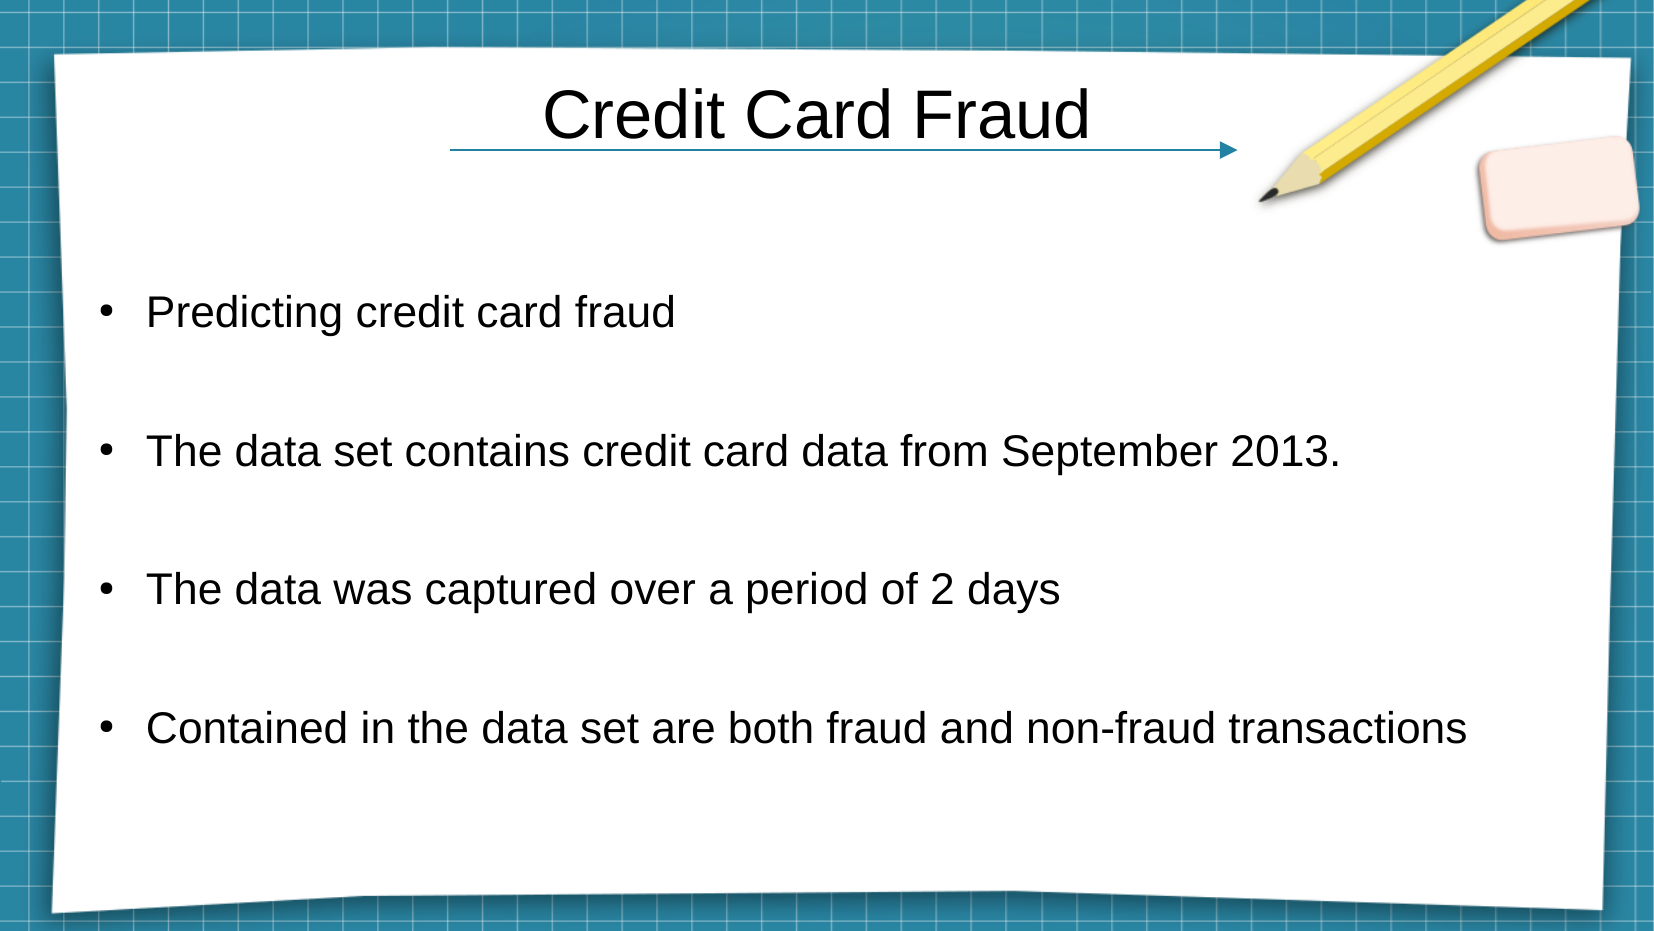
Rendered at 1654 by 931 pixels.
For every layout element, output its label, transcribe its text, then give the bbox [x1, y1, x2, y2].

title Credit Card Fraud [82, 37, 1571, 193]
list Predicting credit card fraud The data set contains credit card data from September 2013. The data was captured over a period of 2 days Contained in the data set are both fraud and non-fraud transactions [82, 217, 1571, 758]
picture [0, 0, 1654, 931]
